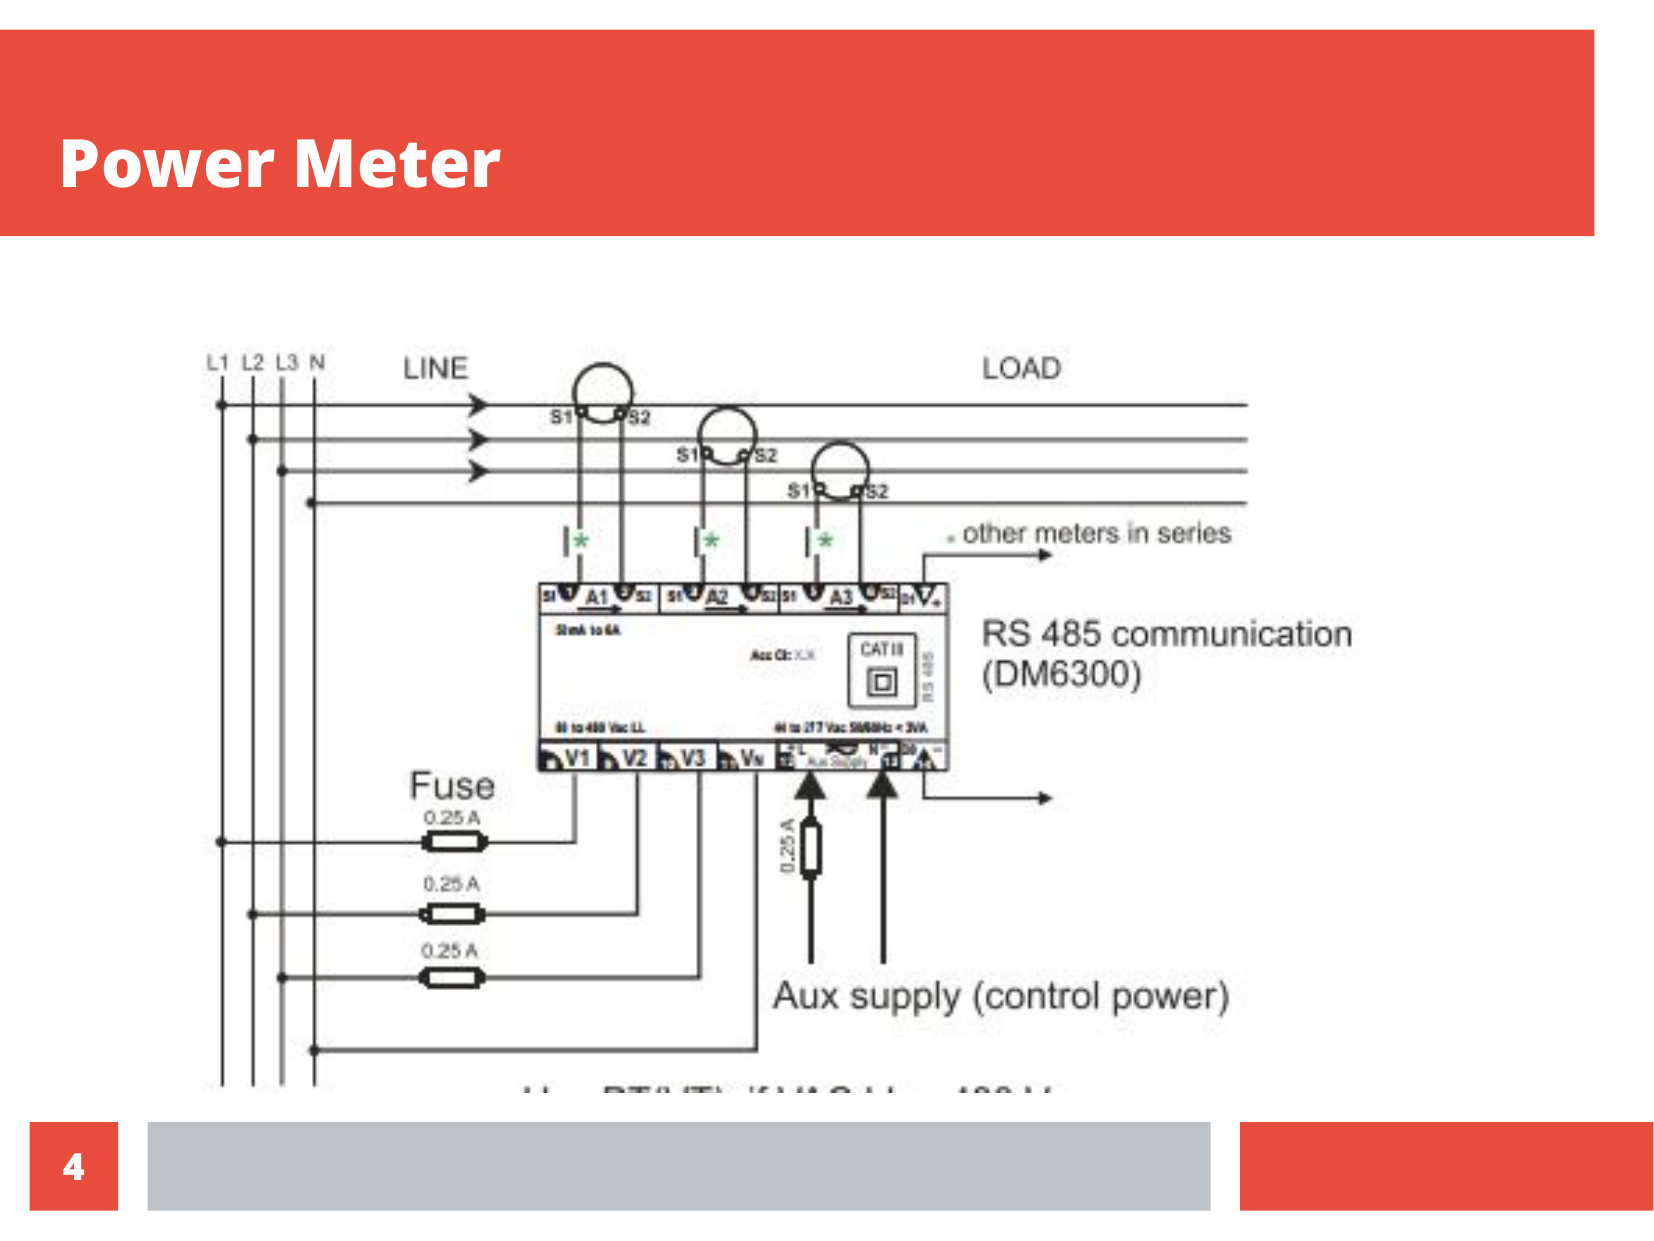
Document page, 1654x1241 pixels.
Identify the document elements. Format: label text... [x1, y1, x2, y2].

title Power Meter [59, 59, 1595, 207]
picture [158, 324, 1466, 1093]
